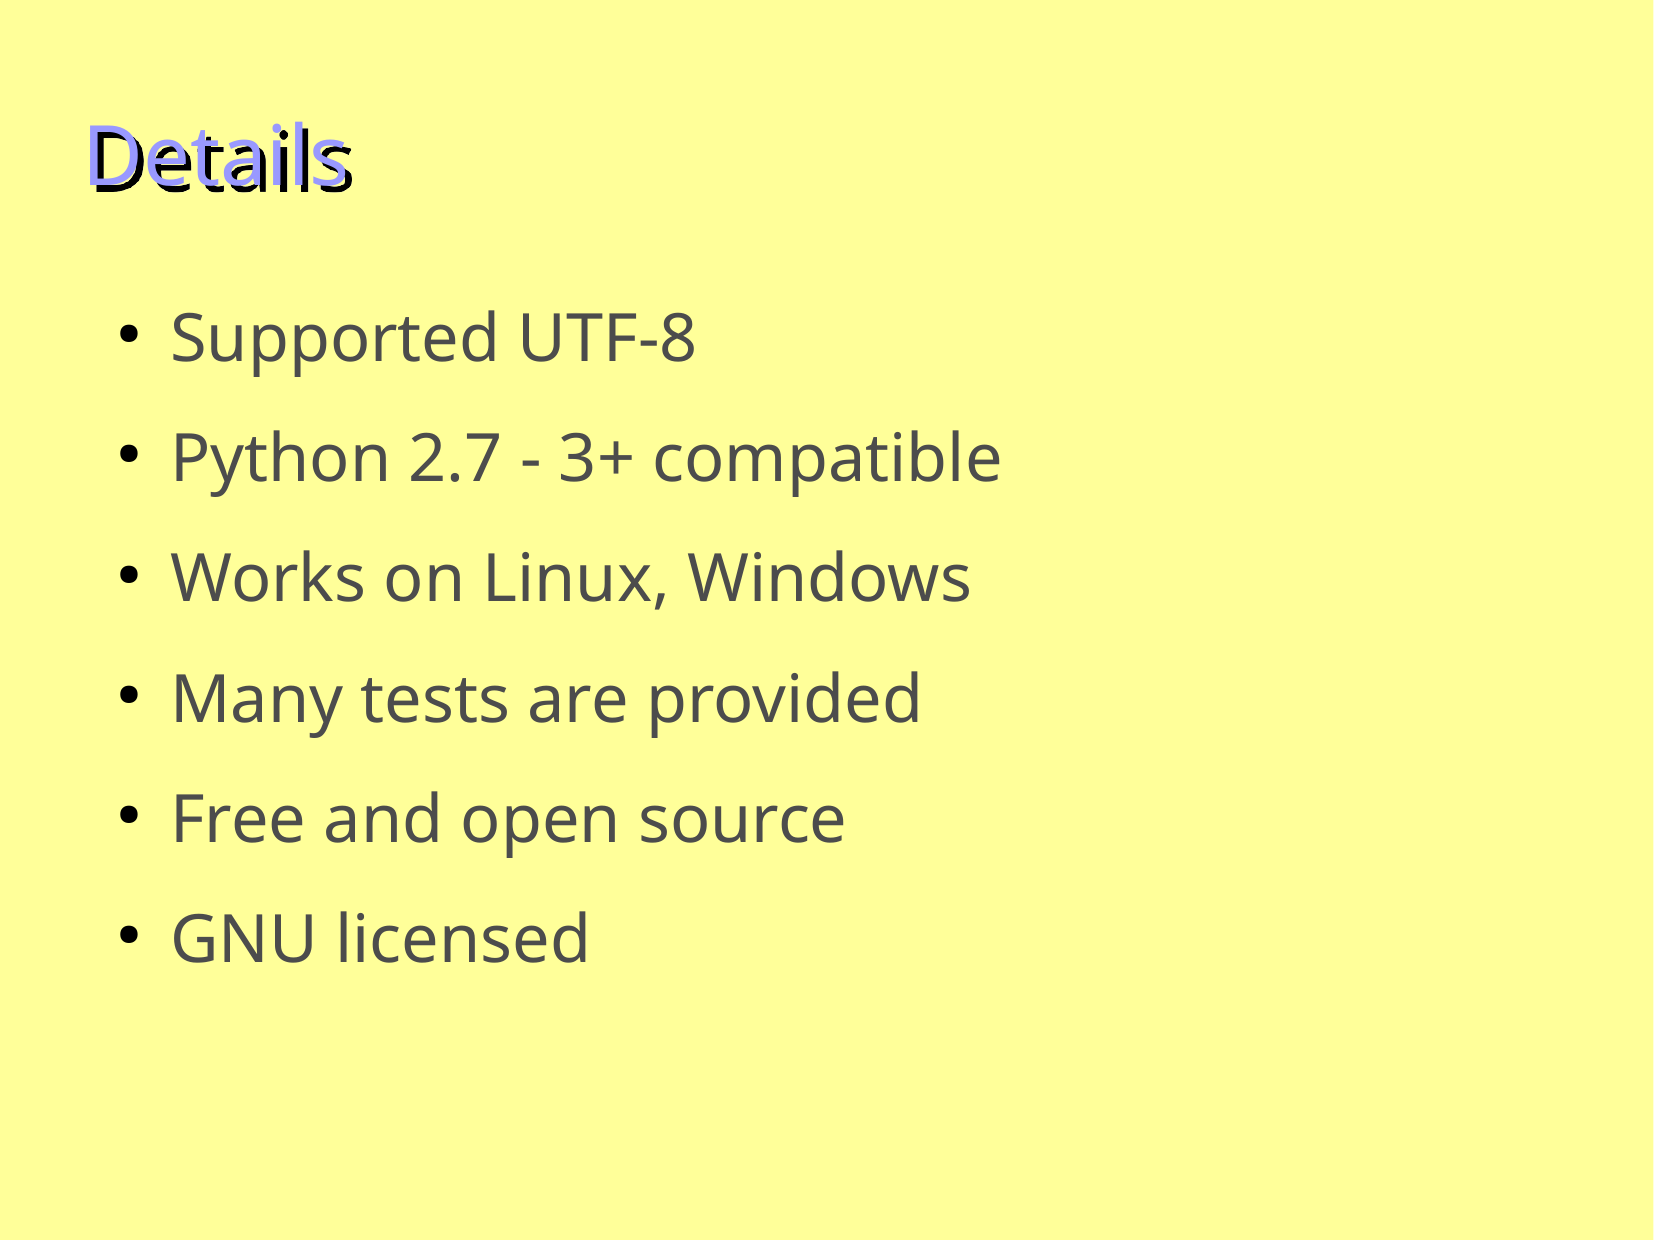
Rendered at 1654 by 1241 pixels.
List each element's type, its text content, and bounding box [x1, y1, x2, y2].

title Details [82, 49, 1571, 257]
list Supported UTF-8 Python 2.7 - 3+ compatible Works on Linux, Windows Many tests are provided Free and open source GNU licensed [99, 290, 1555, 1099]
